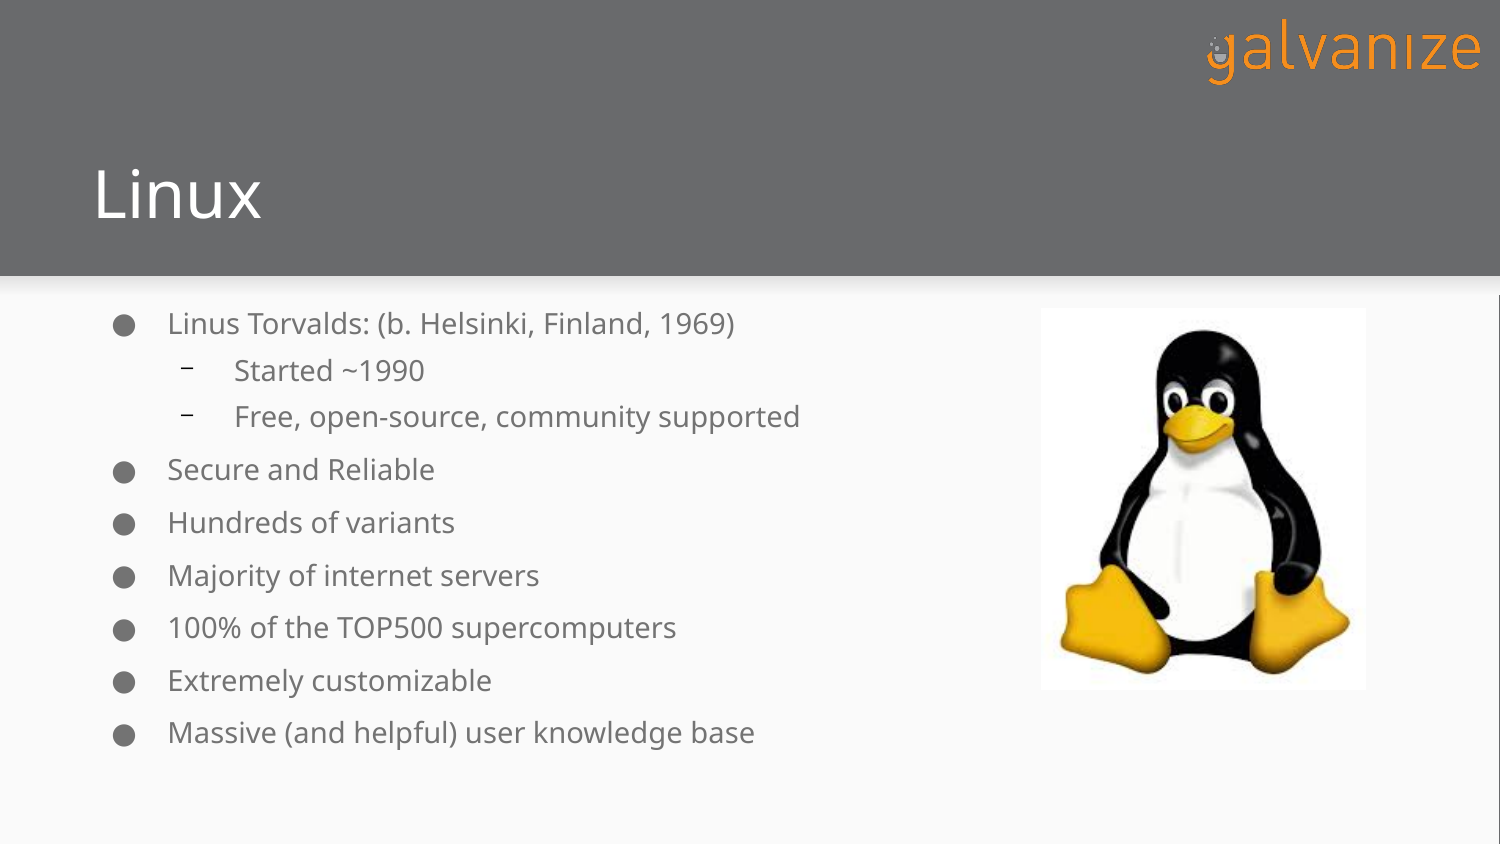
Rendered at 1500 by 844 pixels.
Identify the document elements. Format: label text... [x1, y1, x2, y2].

picture [1041, 308, 1366, 691]
picture [1207, 19, 1480, 85]
list Linus Torvalds: (b. Helsinki, Finland, 1969) Started ~1990 Free, open-source, community supported Secure and Reliable Hundreds of variants Majority of internet servers 100% of the TOP500 supercomputers Extremely customizable Massive (and helpful) user knowledge base [77, 285, 1427, 760]
title Linux [77, 121, 1427, 248]
